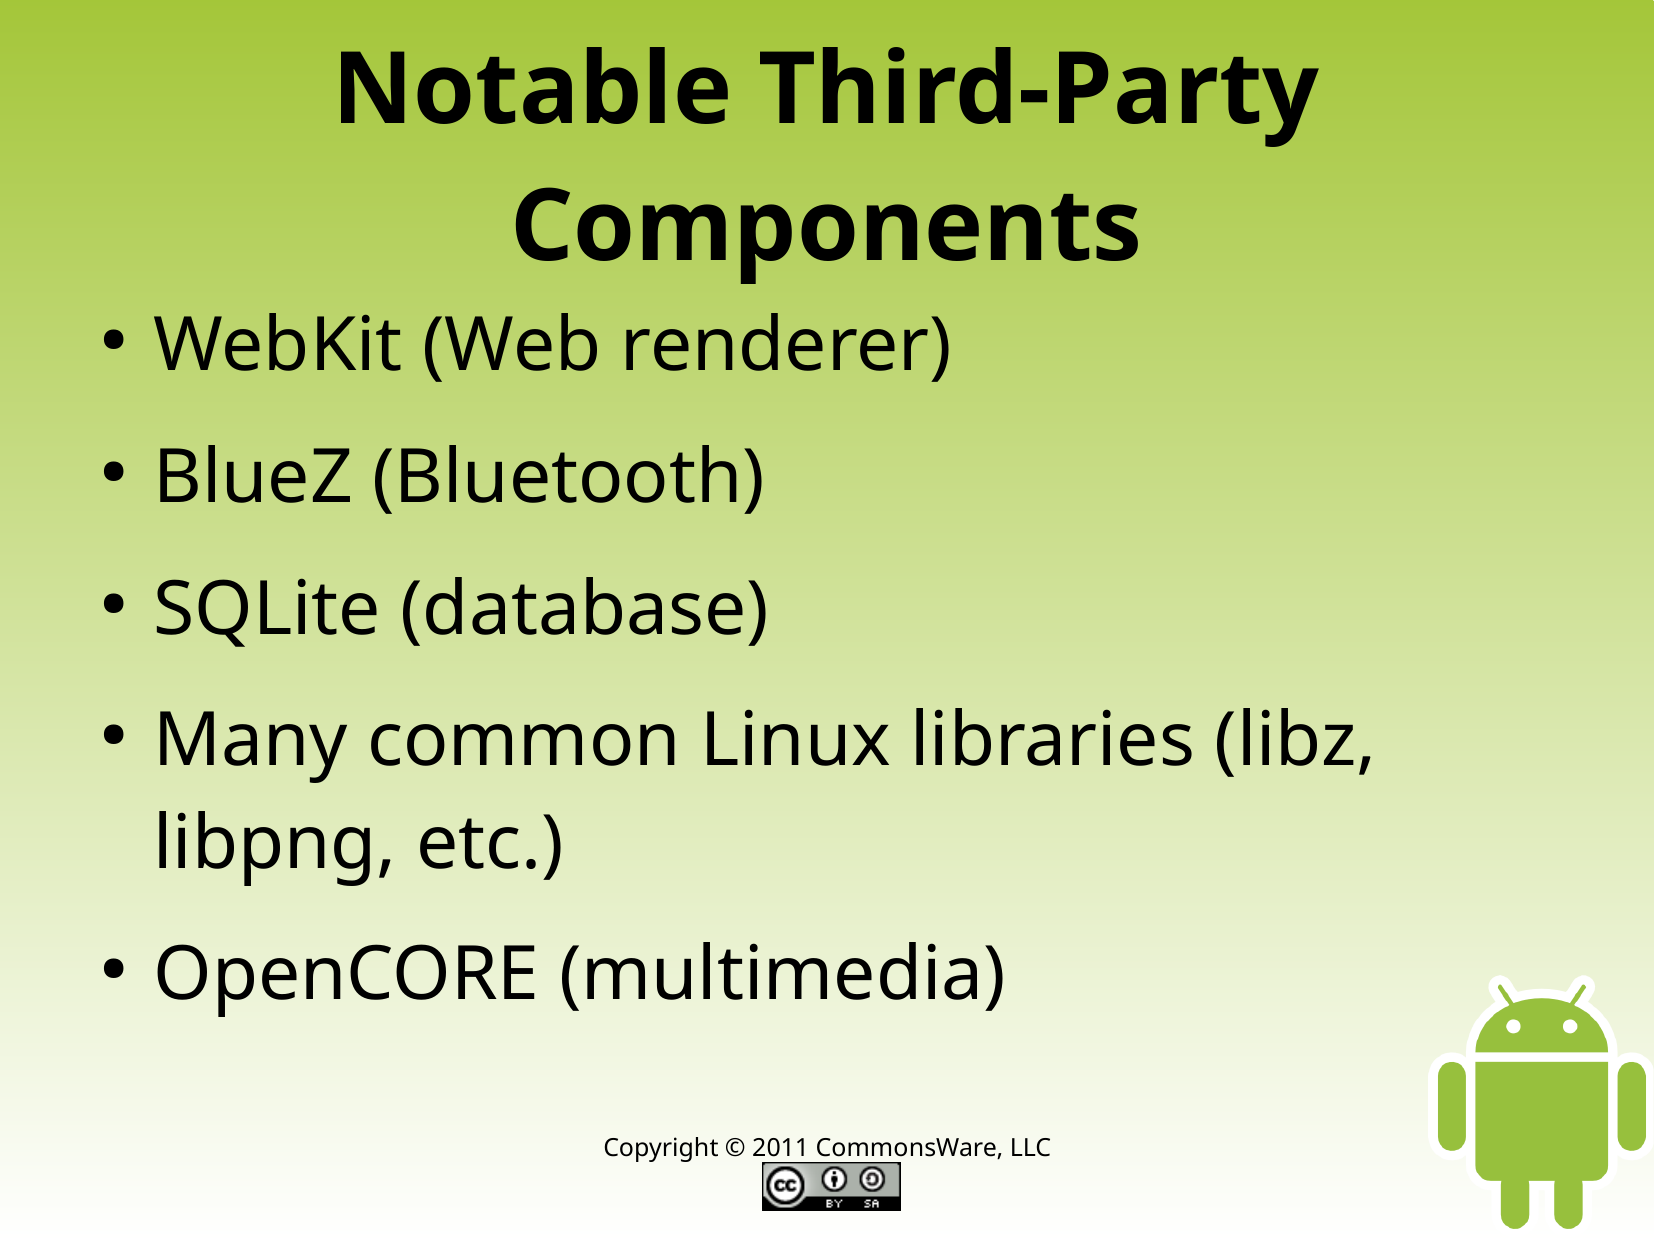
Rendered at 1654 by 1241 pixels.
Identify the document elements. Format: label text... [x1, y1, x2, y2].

list WebKit (Web renderer) BlueZ (Bluetooth) SQLite (database) Many common Linux libraries (libz, libpng, etc.) OpenCORE (multimedia) [82, 290, 1538, 1088]
picture [1428, 975, 1654, 1238]
picture [762, 1162, 901, 1211]
title Notable Third-Party Components [82, 49, 1571, 257]
